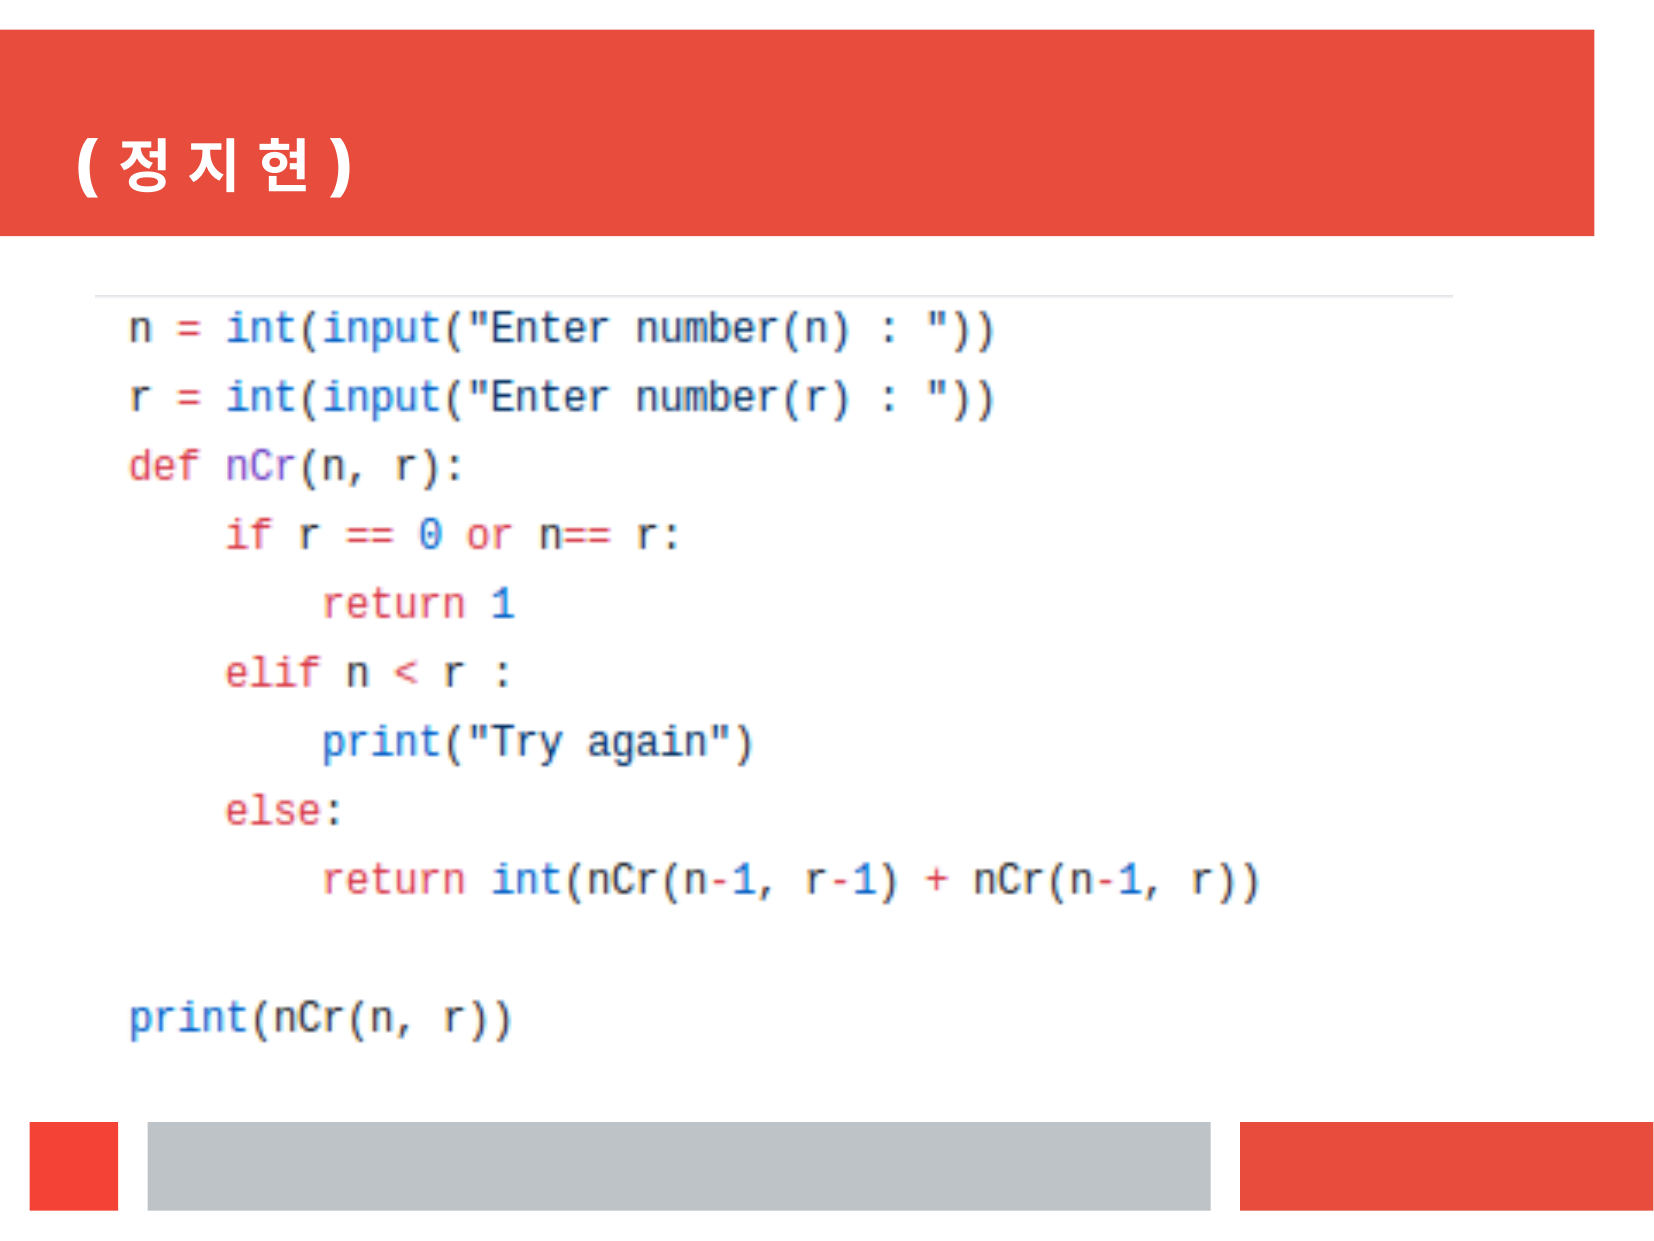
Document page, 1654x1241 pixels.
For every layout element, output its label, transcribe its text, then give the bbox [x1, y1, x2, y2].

title (정 지 현) [59, 59, 1595, 207]
picture [95, 295, 1453, 1050]
